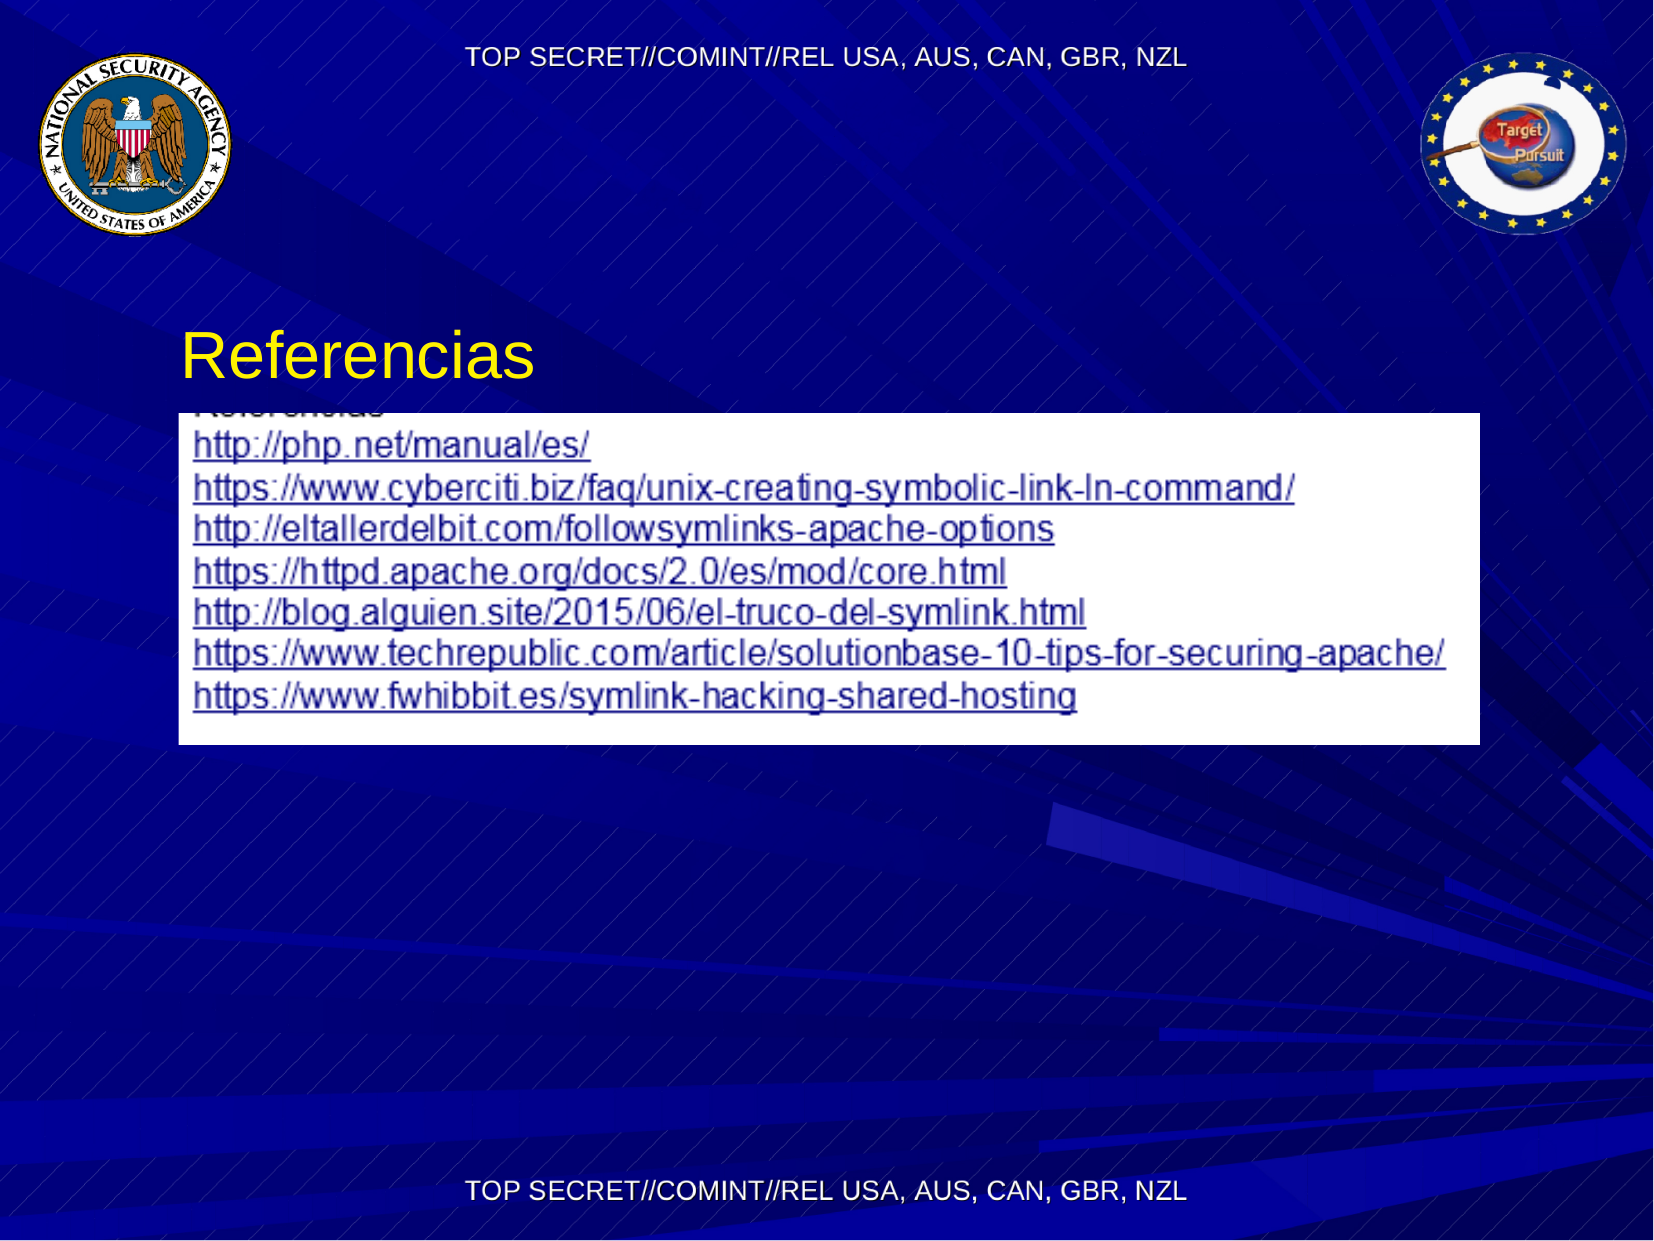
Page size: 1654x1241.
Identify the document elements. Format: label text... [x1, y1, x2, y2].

text_box Referencias [165, 311, 1241, 462]
picture [0, 0, 1654, 1241]
